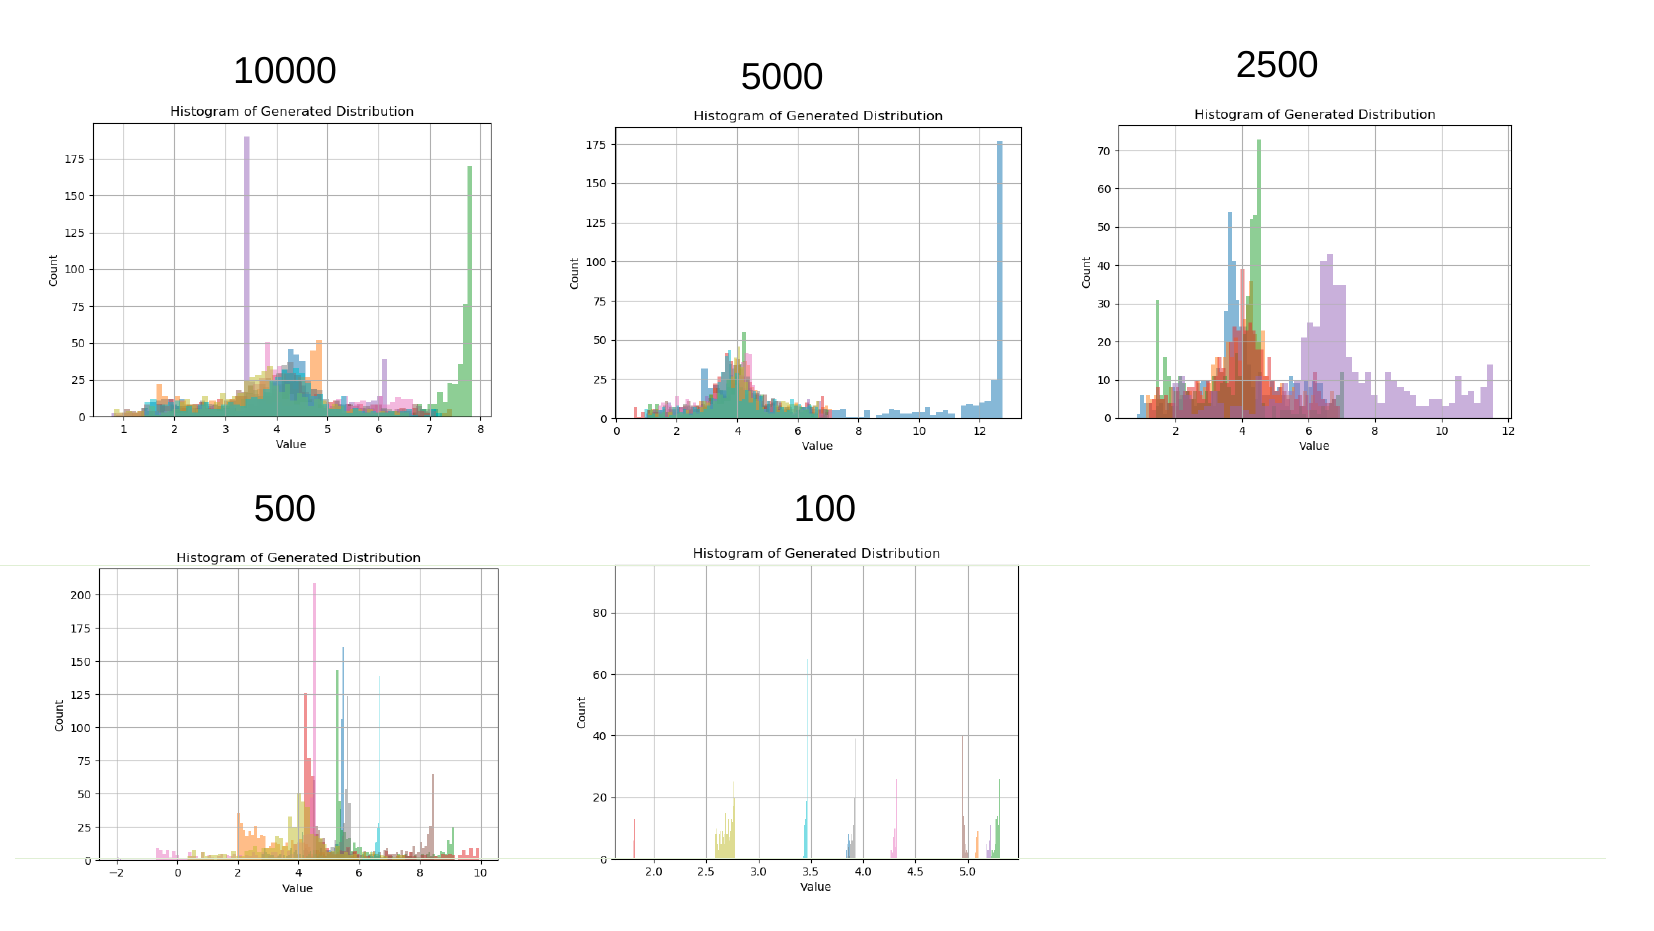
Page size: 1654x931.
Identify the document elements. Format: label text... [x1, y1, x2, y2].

picture [550, 859, 1070, 903]
picture [550, 566, 1070, 858]
picture [31, 78, 512, 463]
picture [550, 520, 1070, 565]
text_box 2500 [1172, 35, 1383, 93]
text_box 100 [720, 480, 931, 537]
text_box 5000 [677, 47, 888, 105]
picture [36, 859, 523, 903]
picture [36, 566, 523, 858]
picture [36, 527, 523, 565]
text_box 10000 [180, 41, 391, 99]
text_box 500 [180, 480, 391, 537]
picture [550, 82, 1560, 458]
